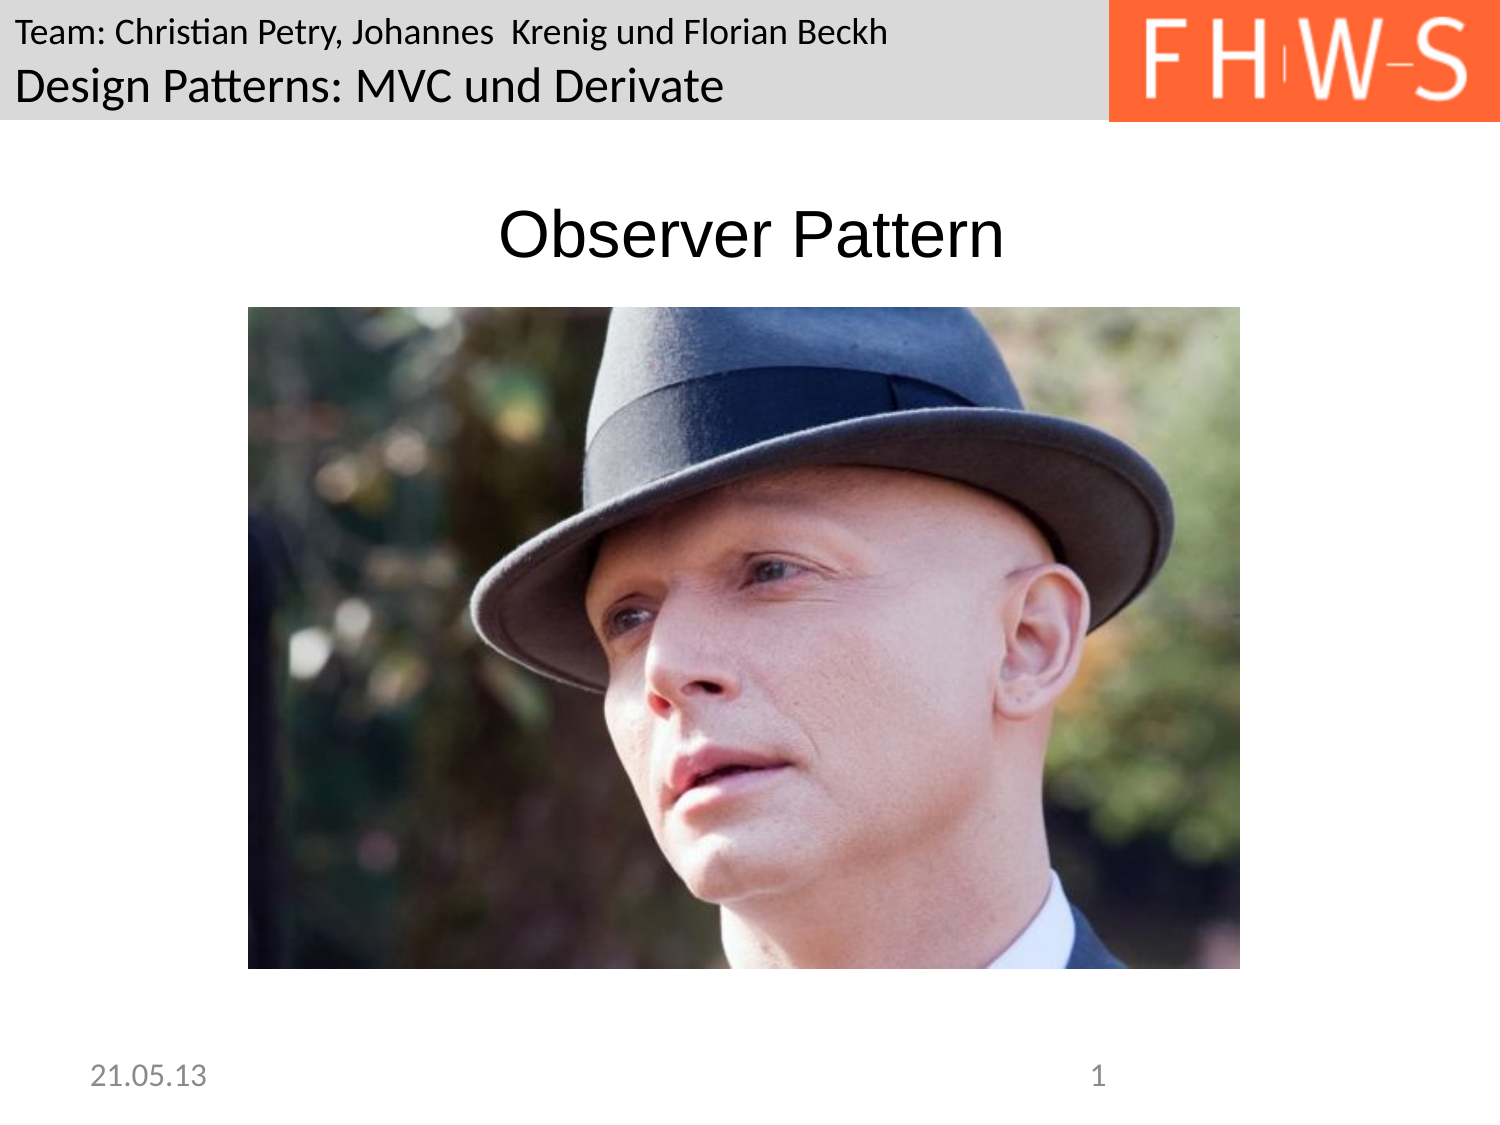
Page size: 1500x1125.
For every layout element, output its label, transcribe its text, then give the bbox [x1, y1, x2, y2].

text_box Observer Pattern [484, 200, 1087, 260]
picture [248, 307, 1240, 969]
text_box 21.05.13 [74, 1042, 425, 1103]
picture [1109, 0, 1500, 122]
text_box <Nummer> [1074, 1042, 1425, 1103]
